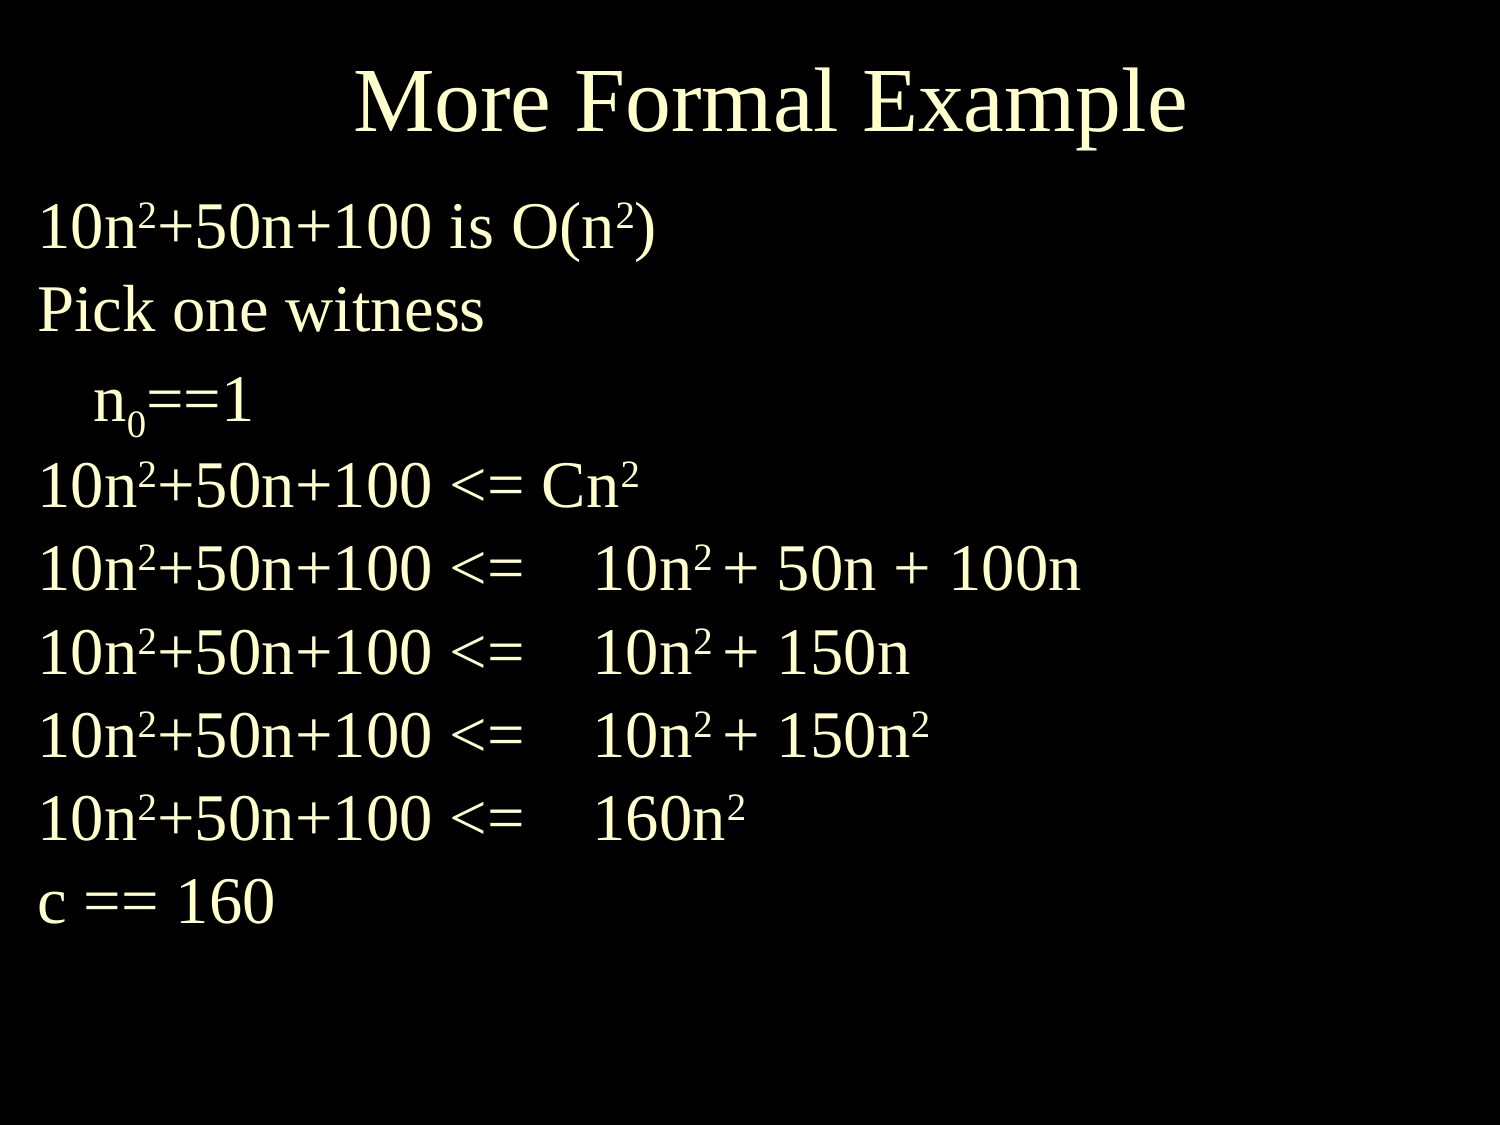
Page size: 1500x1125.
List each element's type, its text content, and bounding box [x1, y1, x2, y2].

title More Formal Example [42, 37, 1500, 163]
list 10n2+50n+100 is O(n2) Pick one witness n0==1 10n2+50n+100 <= Cn2 10n2+50n+100 <= 10n2 + 50n + 100n 10n2+50n+100 <= 10n2 + 150n 10n2+50n+100 <= 10n2 + 150n2 10n2+50n+100 <= 160n2 c == 160 [22, 187, 1482, 1026]
